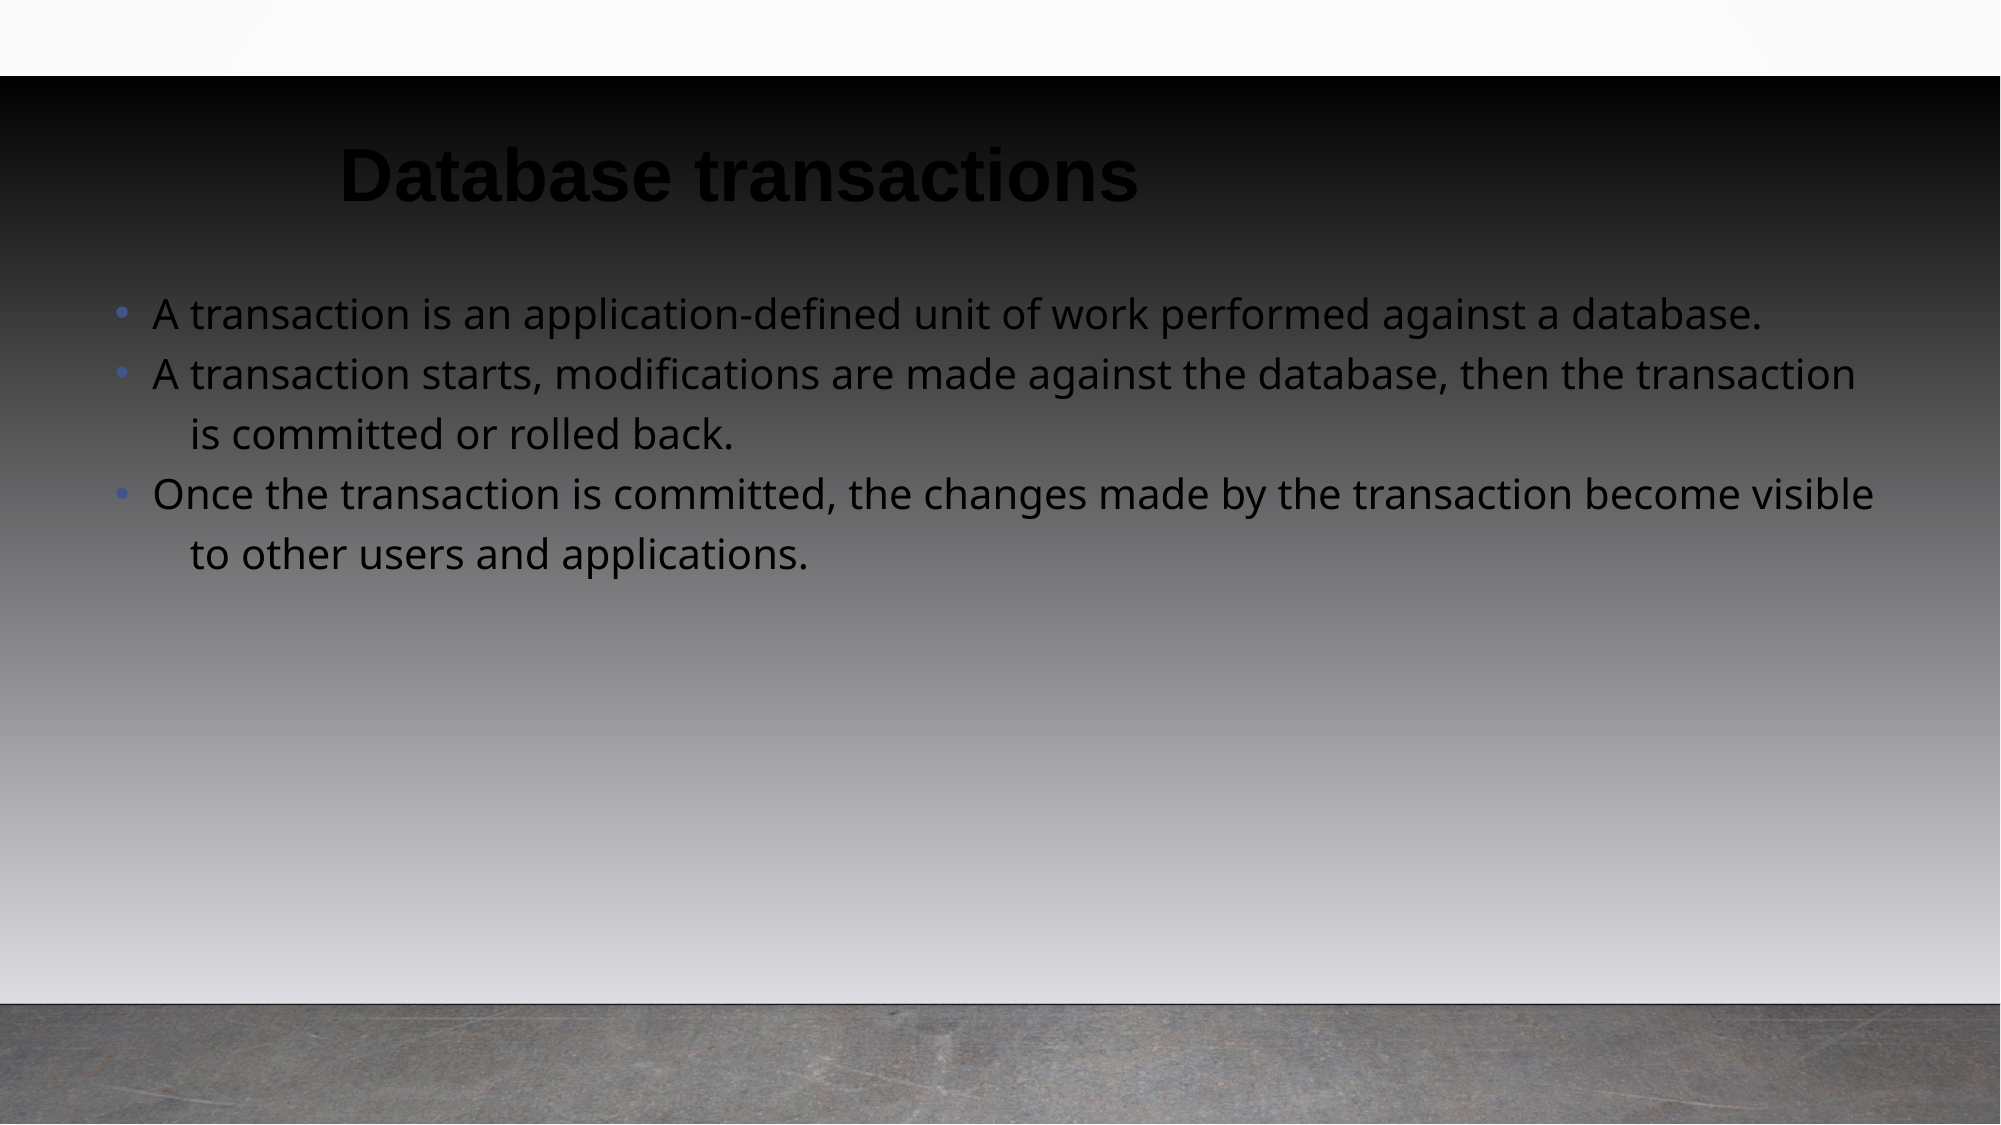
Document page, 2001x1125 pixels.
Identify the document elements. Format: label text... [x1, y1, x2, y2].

list A transaction is an application-defined unit of work performed against a database. A transaction starts, modifications are made against the database, then the transaction is committed or rolled back. Once the transaction is committed, the changes made by the transaction become visible to other users and applications. [99, 262, 1900, 1078]
title Database transactions [324, 45, 1675, 233]
